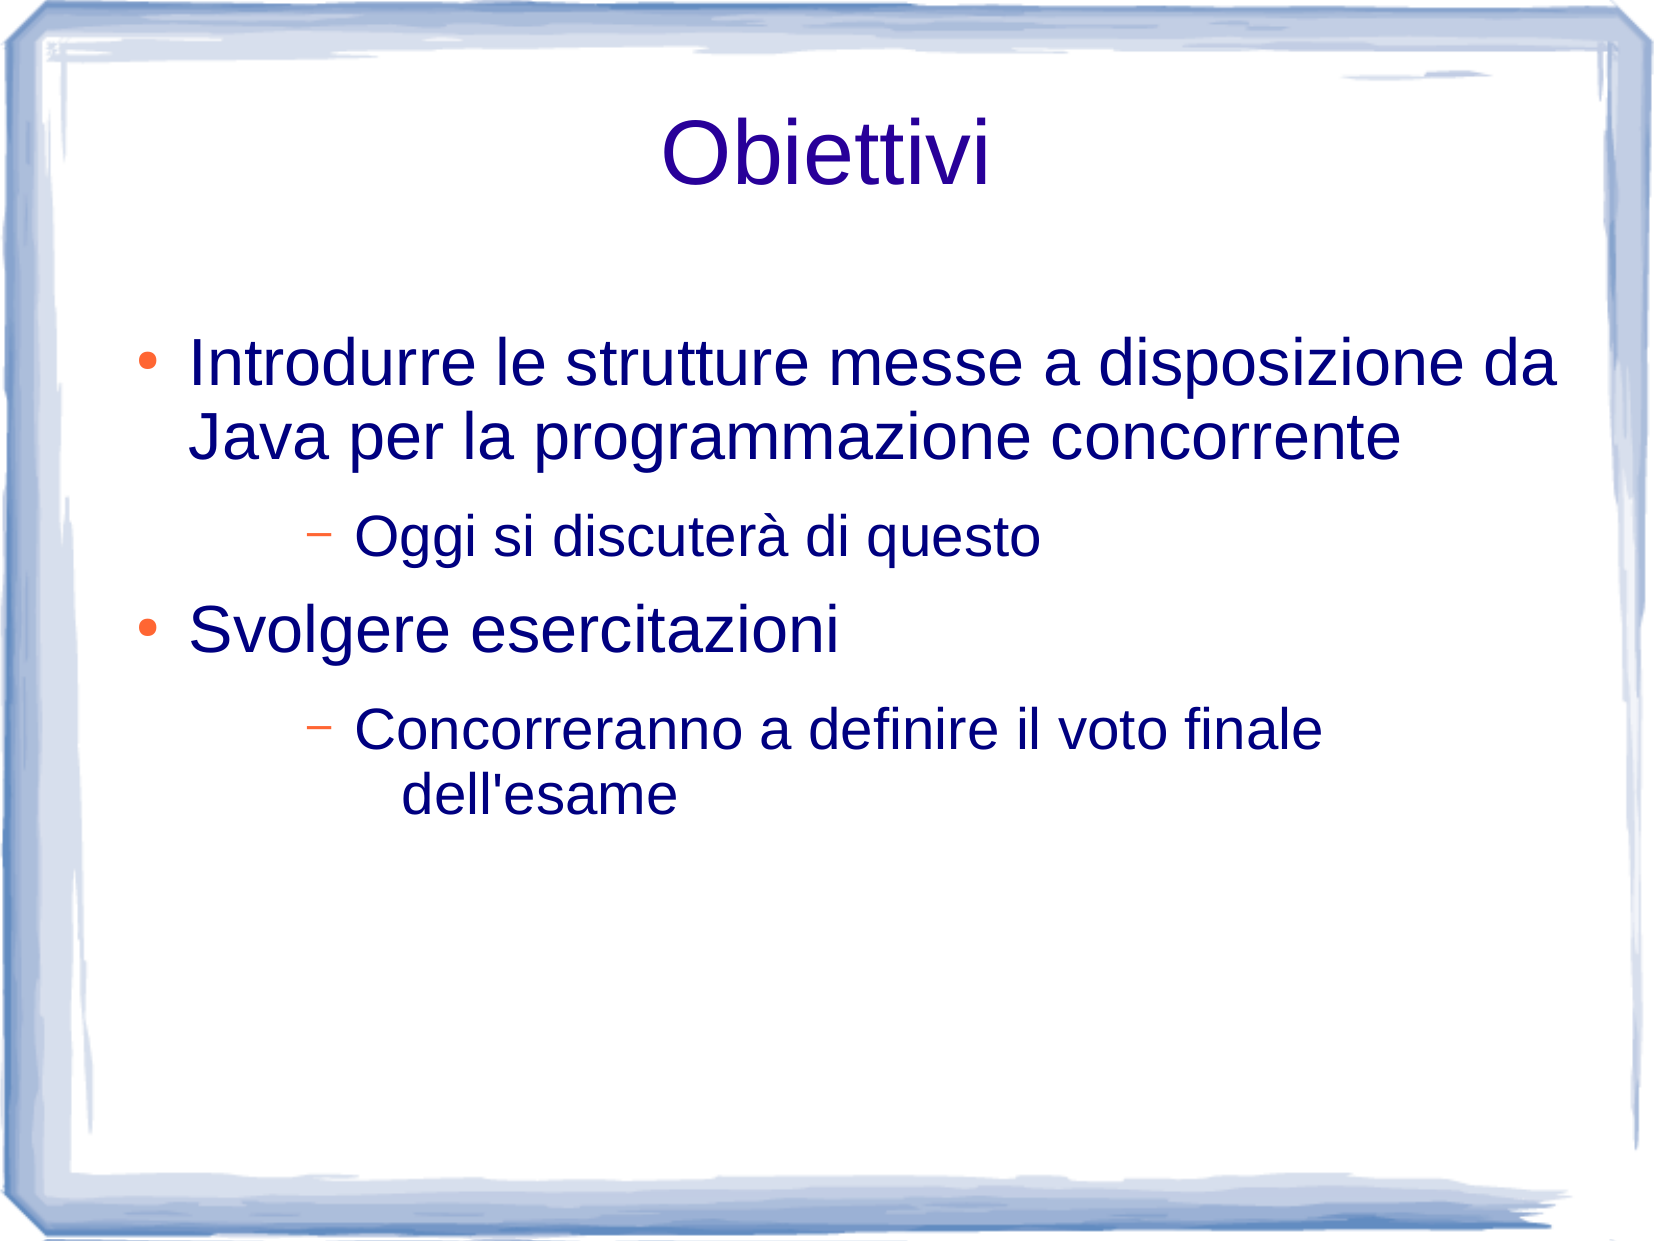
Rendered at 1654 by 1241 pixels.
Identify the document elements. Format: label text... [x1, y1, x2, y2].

list Introdurre le strutture messe a disposizione da Java per la programmazione concorrente Oggi si discuterà di questo Svolgere esercitazioni Concorreranno a definire il voto finale dell'esame [118, 324, 1571, 1045]
picture [0, 0, 1654, 1241]
title Obiettivi [82, 49, 1571, 257]
